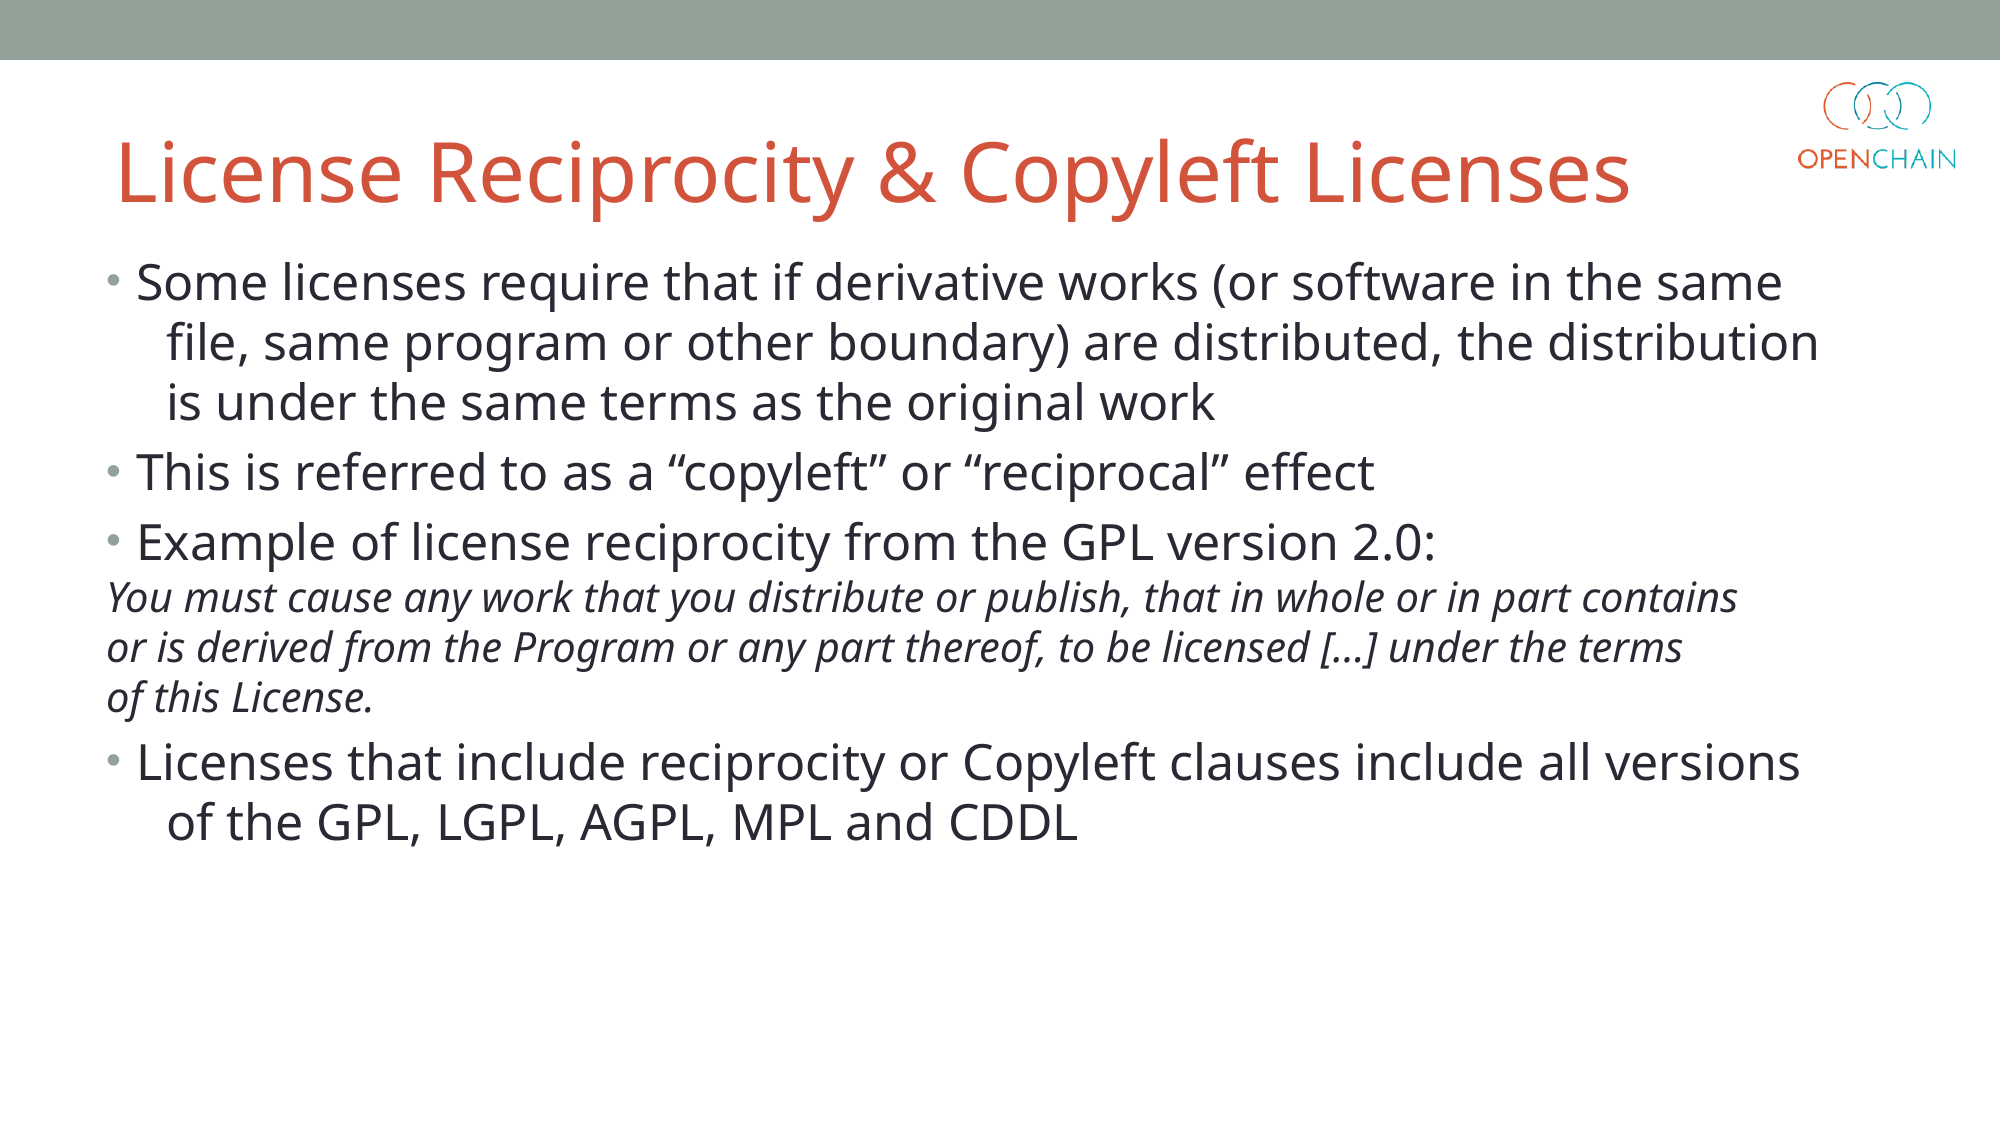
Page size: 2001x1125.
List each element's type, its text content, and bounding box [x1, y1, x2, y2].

text_box Some licenses require that if derivative works (or software in the same file, same program or other boundary) are distributed, the distribution is under the same terms as the original work This is referred to as a “copyleft” or “reciprocal” effect Example of license reciprocity from the GPL version 2.0: You must cause any work that you distribute or publish, that in whole or in part contains or is derived from the Program or any part thereof, to be licensed […] under the terms of this License. Licenses that include reciprocity or Copyleft clauses include all versions of the GPL, LGPL, AGPL, MPL and CDDL [91, 243, 1862, 1092]
text_box License Reciprocity & Copyleft Licenses [100, 88, 1900, 250]
